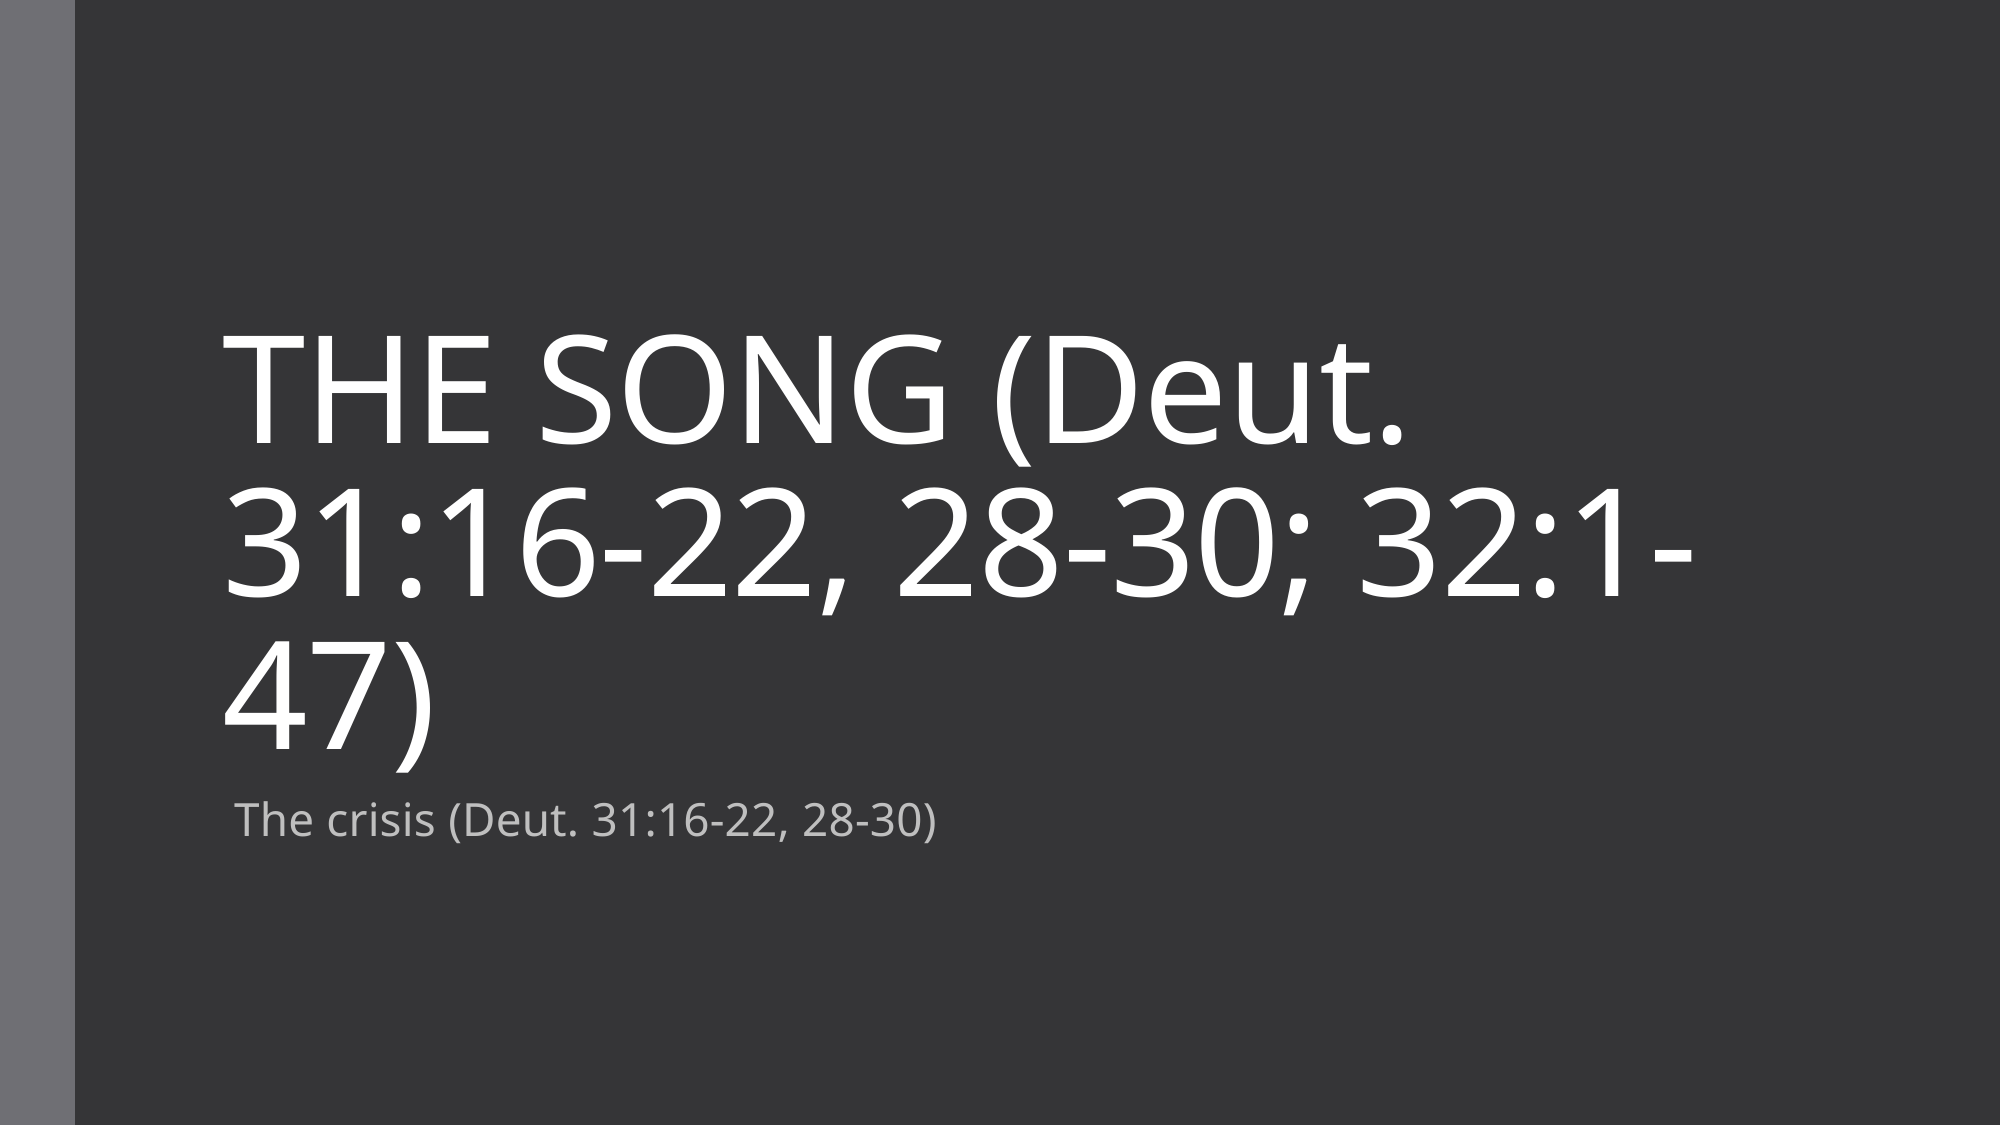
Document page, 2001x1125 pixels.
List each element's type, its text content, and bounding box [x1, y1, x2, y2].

title THE SONG (Deut. 31:16-22, 28-30; 32:1-47) [206, 124, 1752, 787]
subtitle The crisis (Deut. 31:16-22, 28-30) [206, 787, 1752, 1066]
